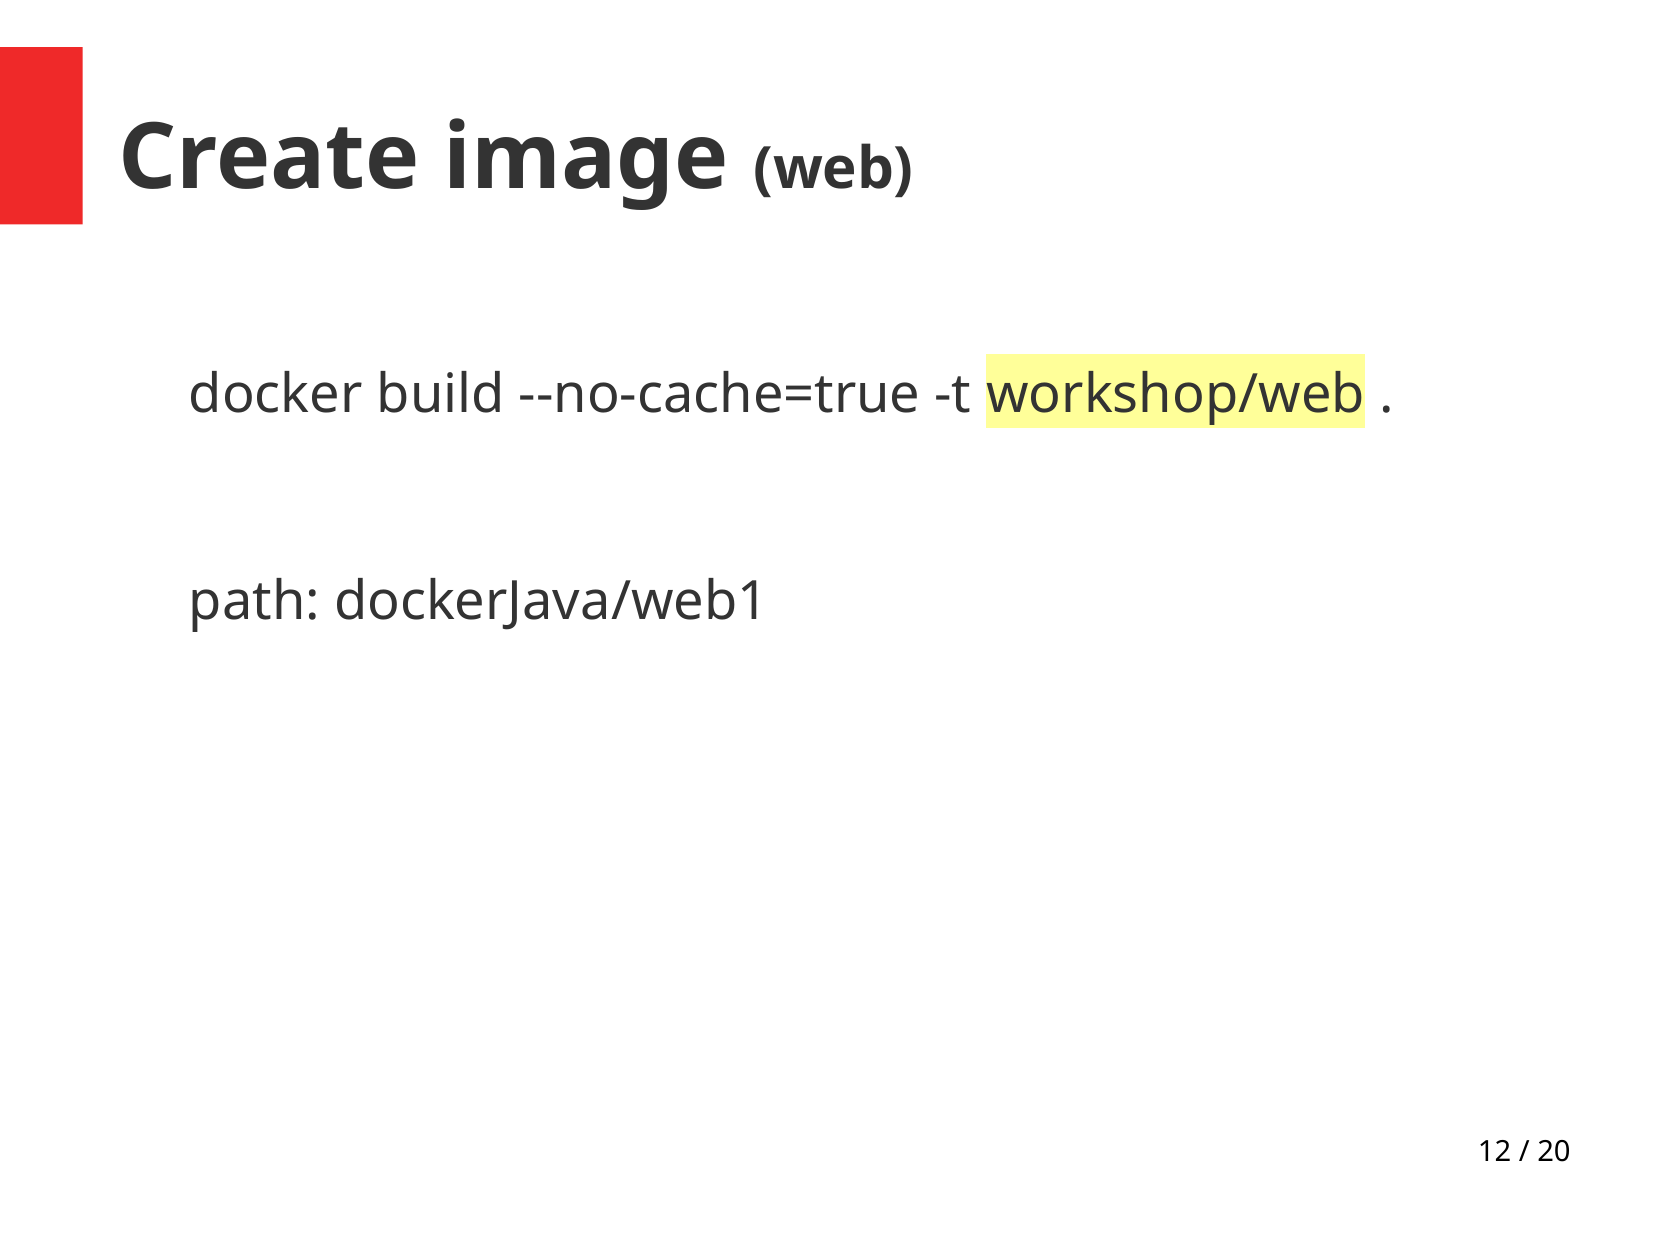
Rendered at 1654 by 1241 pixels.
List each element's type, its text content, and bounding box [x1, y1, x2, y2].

title Create image (web) [118, 49, 1571, 257]
list docker build --no-cache=true -t workshop/web . path: dockerJava/web1 [118, 354, 1536, 1074]
